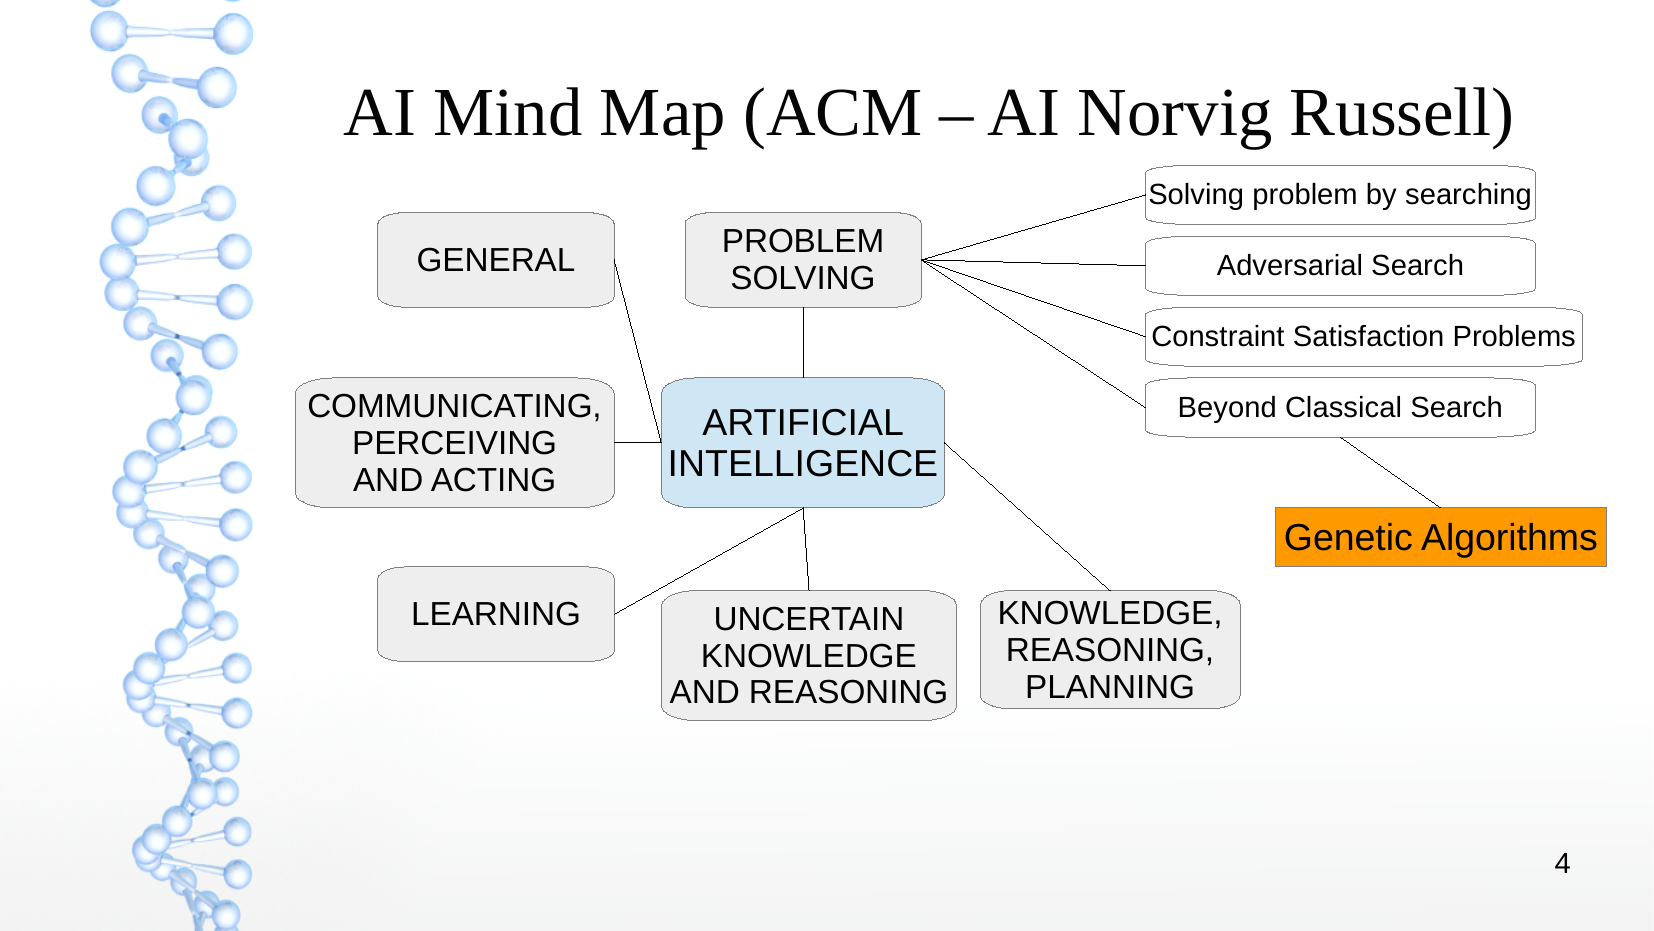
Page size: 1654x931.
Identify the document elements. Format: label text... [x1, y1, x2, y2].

text_box UNCERTAIN KNOWLEDGE AND REASONING [661, 590, 957, 721]
text_box Genetic Algorithms [1275, 507, 1607, 567]
text_box Solving problem by searching [1145, 165, 1536, 225]
title AI Mind Map (ACM – AI Norvig Russell) [265, 35, 1595, 189]
text_box Adversarial Search [1145, 236, 1536, 296]
text_box PROBLEM SOLVING [685, 212, 922, 308]
text_box KNOWLEDGE, REASONING, PLANNING [980, 590, 1241, 709]
text_box LEARNING [377, 566, 615, 662]
text_box COMMUNICATING, PERCEIVING AND ACTING [295, 377, 615, 508]
text_box Beyond Classical Search [1145, 377, 1536, 438]
picture [0, 0, 1654, 931]
text_box ARTIFICIAL INTELLIGENCE [661, 377, 945, 508]
text_box GENERAL [377, 212, 615, 308]
text_box Constraint Satisfaction Problems [1145, 307, 1583, 367]
